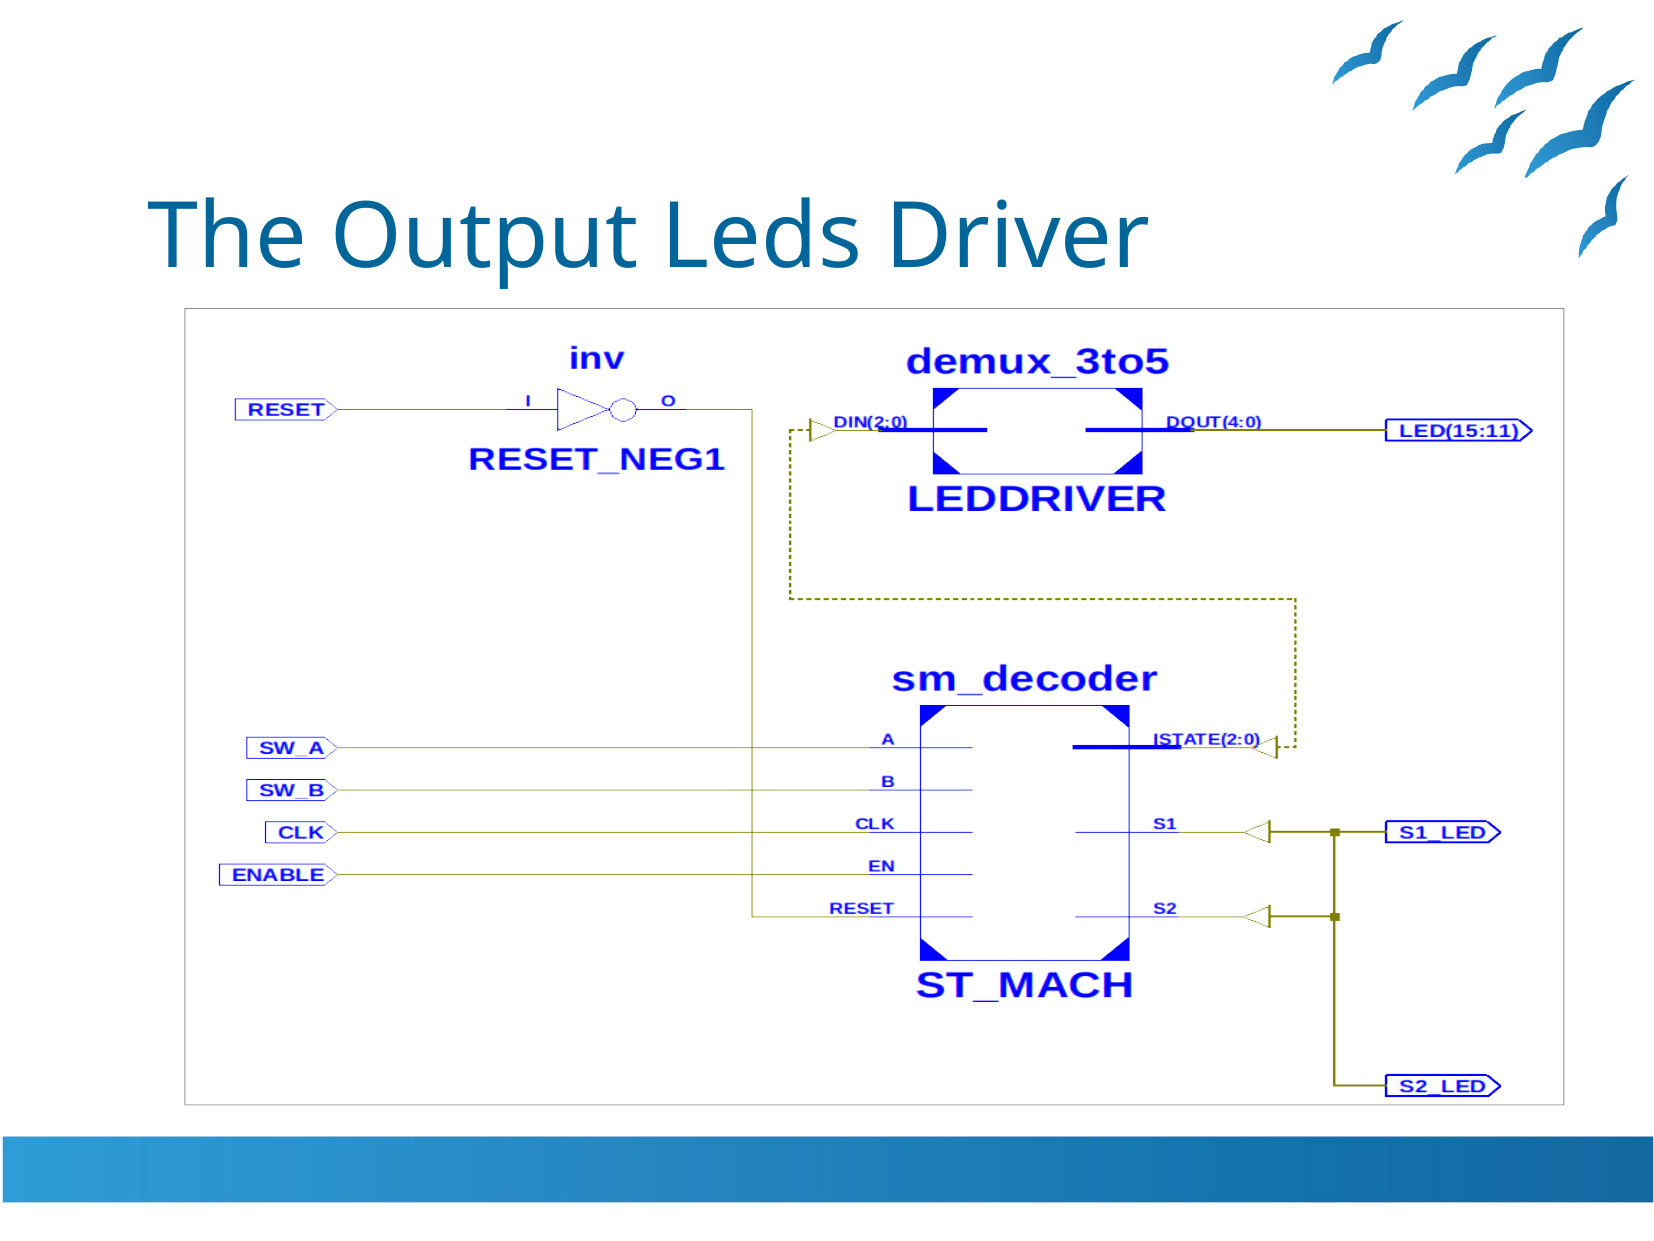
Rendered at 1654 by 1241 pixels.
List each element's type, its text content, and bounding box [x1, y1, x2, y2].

picture [0, 0, 1654, 1241]
title The Output Leds Driver [147, 177, 1506, 287]
